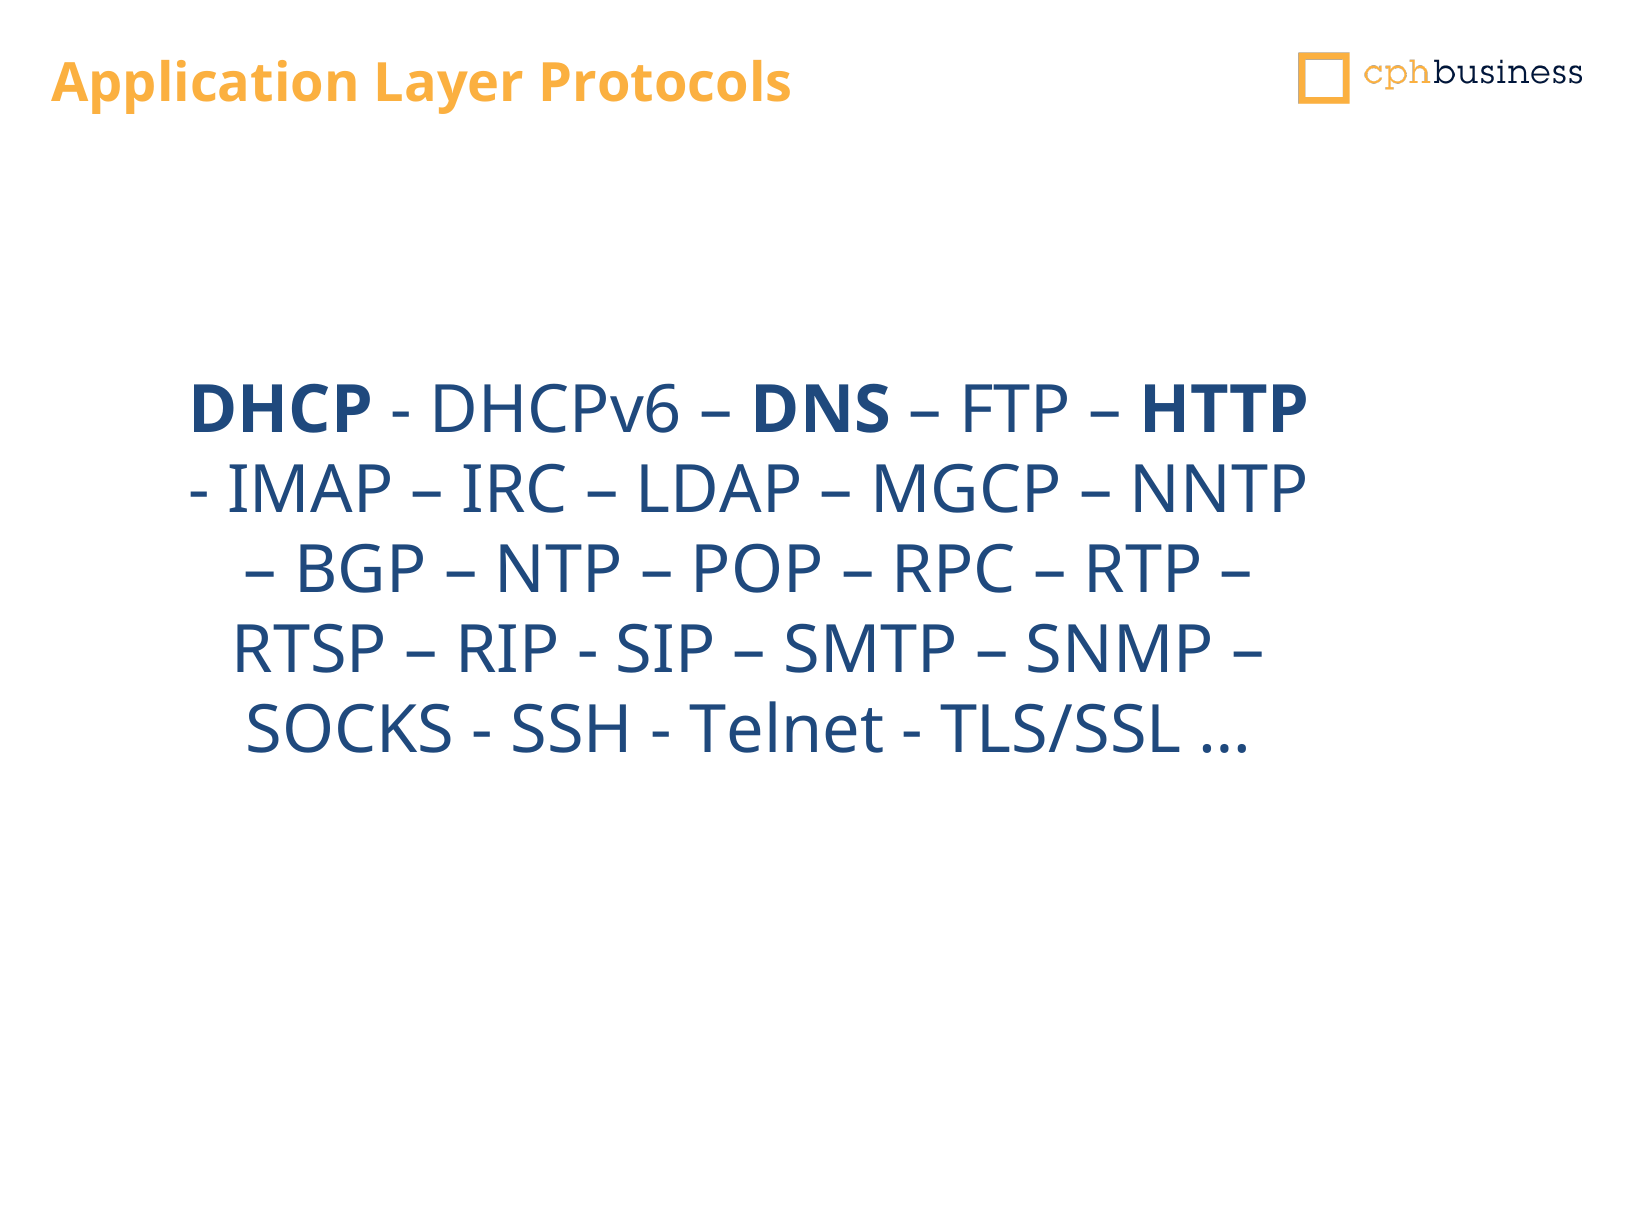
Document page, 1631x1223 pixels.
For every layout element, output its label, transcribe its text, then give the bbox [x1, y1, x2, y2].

picture [1247, 1, 1631, 155]
text_box Application Layer Protocols [36, 39, 1293, 163]
text_box DHCP - DHCPv6 – DNS – FTP – HTTP - IMAP – IRC – LDAP – MGCP – NNTP – BGP – NTP – POP – RPC – RTP – RTSP – RIP - SIP – SMTP – SNMP – SOCKS - SSH - Telnet - TLS/SSL … [159, 357, 1340, 774]
